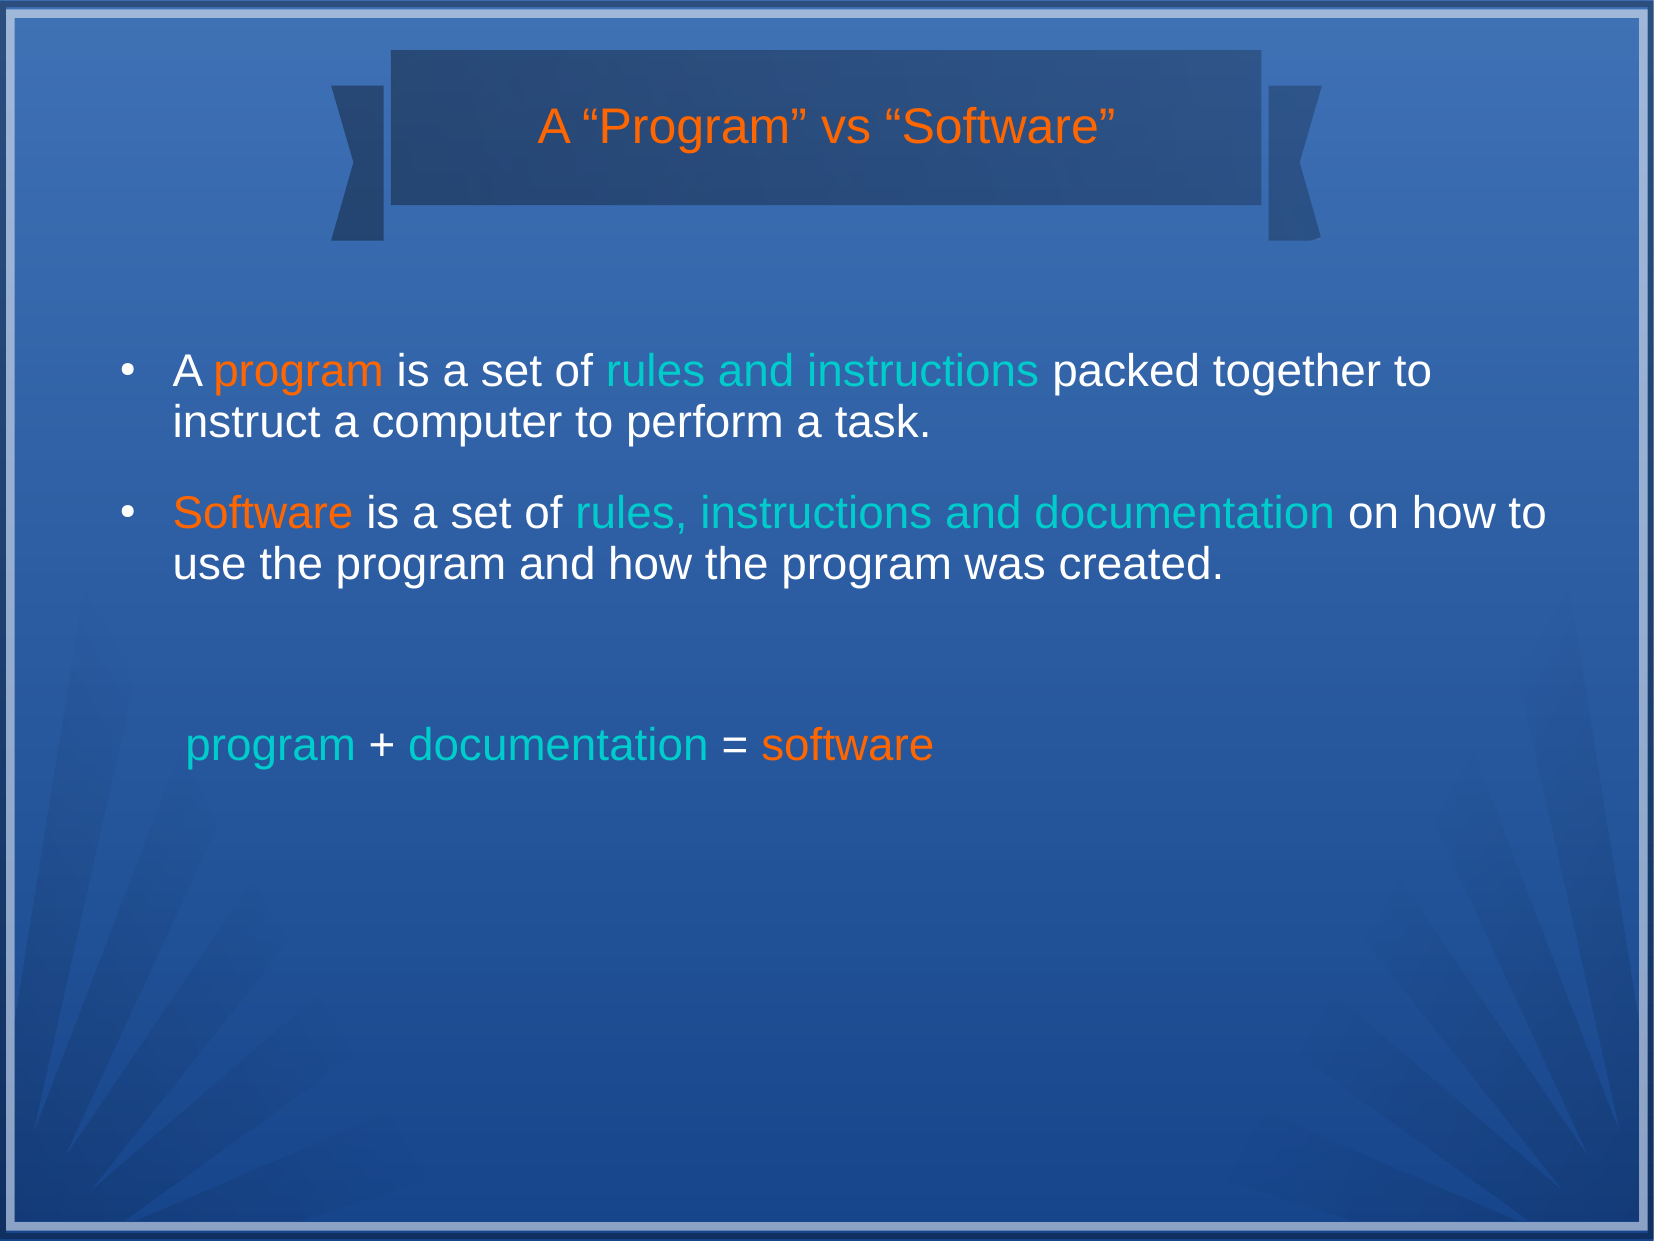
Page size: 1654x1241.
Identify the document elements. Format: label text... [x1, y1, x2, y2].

list A program is a set of rules and instructions packed together to instruct a computer to perform a task. Software is a set of rules, instructions and documentation on how to use the program and how the program was created. program + documentation = software [101, 345, 1591, 1241]
title A “Program” vs “Software” [389, 47, 1264, 205]
